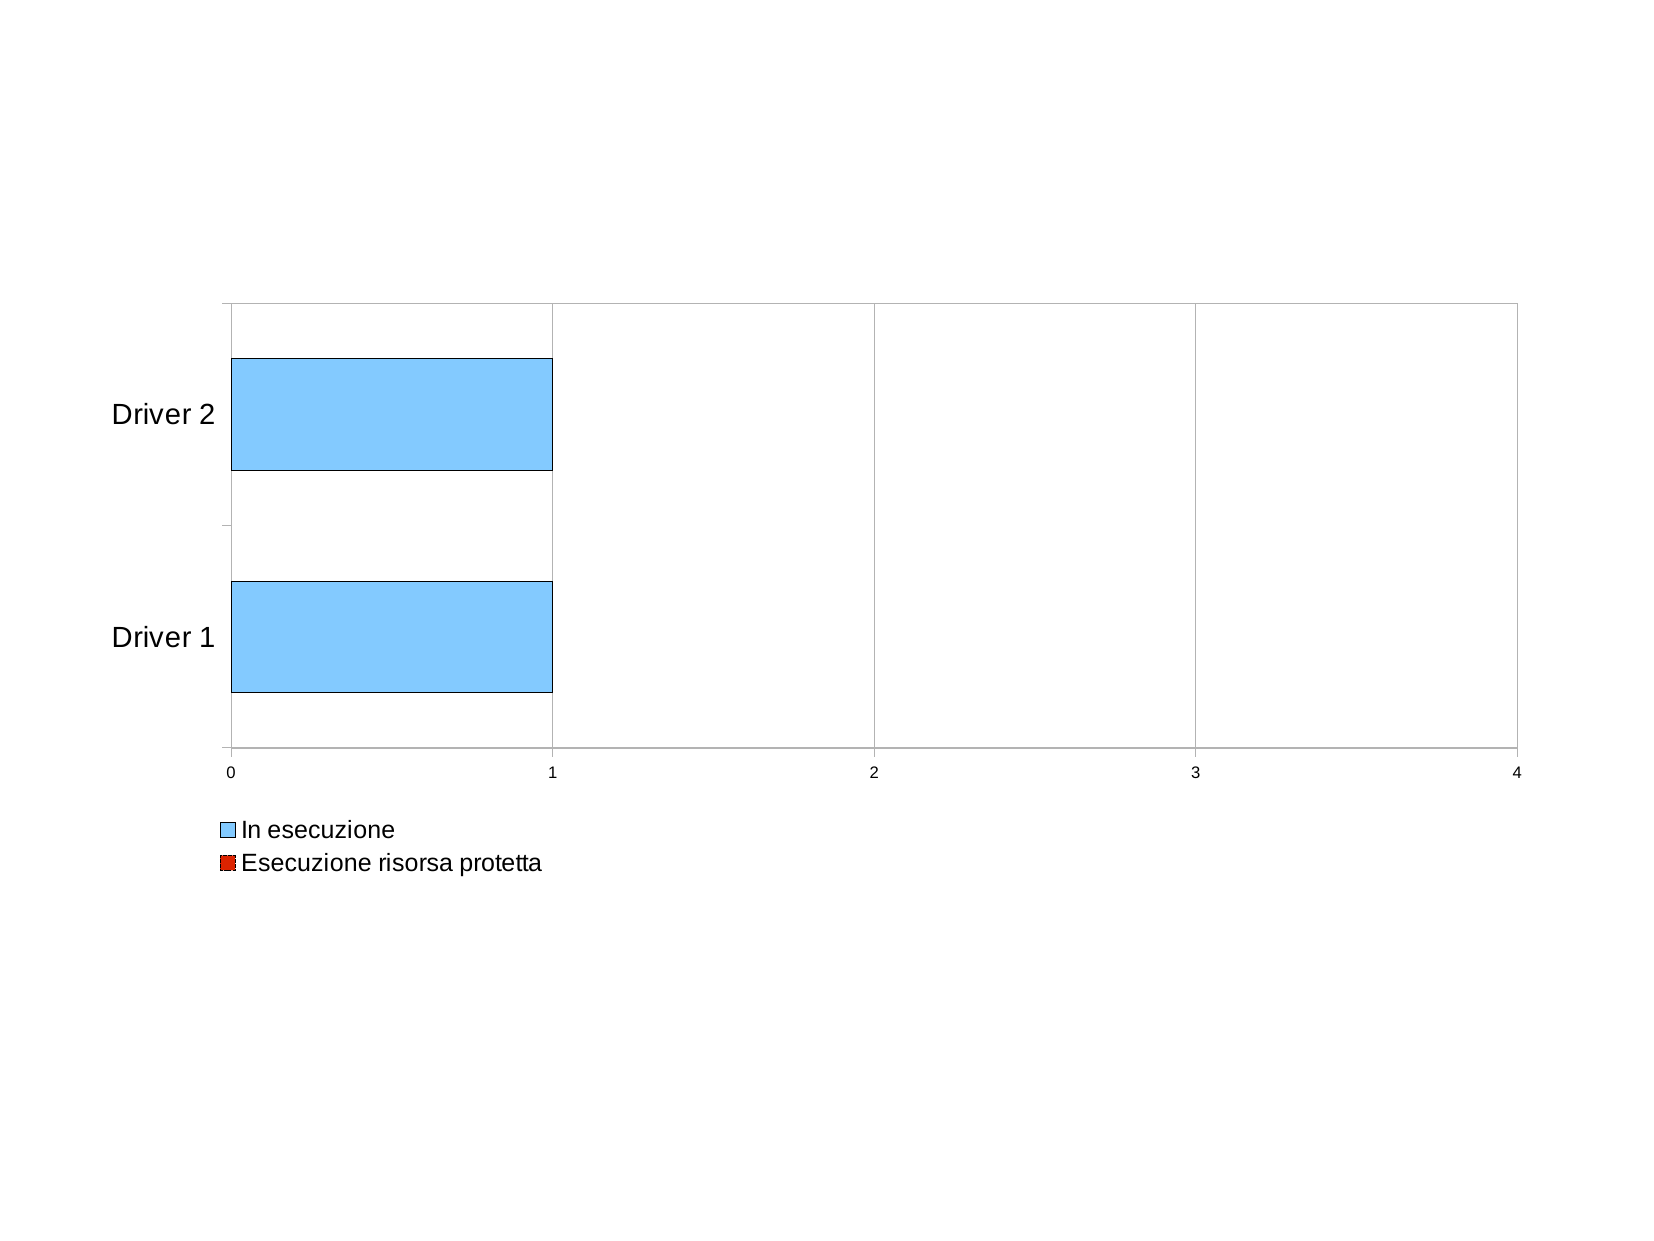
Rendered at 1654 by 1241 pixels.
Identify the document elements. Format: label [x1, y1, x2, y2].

chart [82, 290, 1571, 944]
